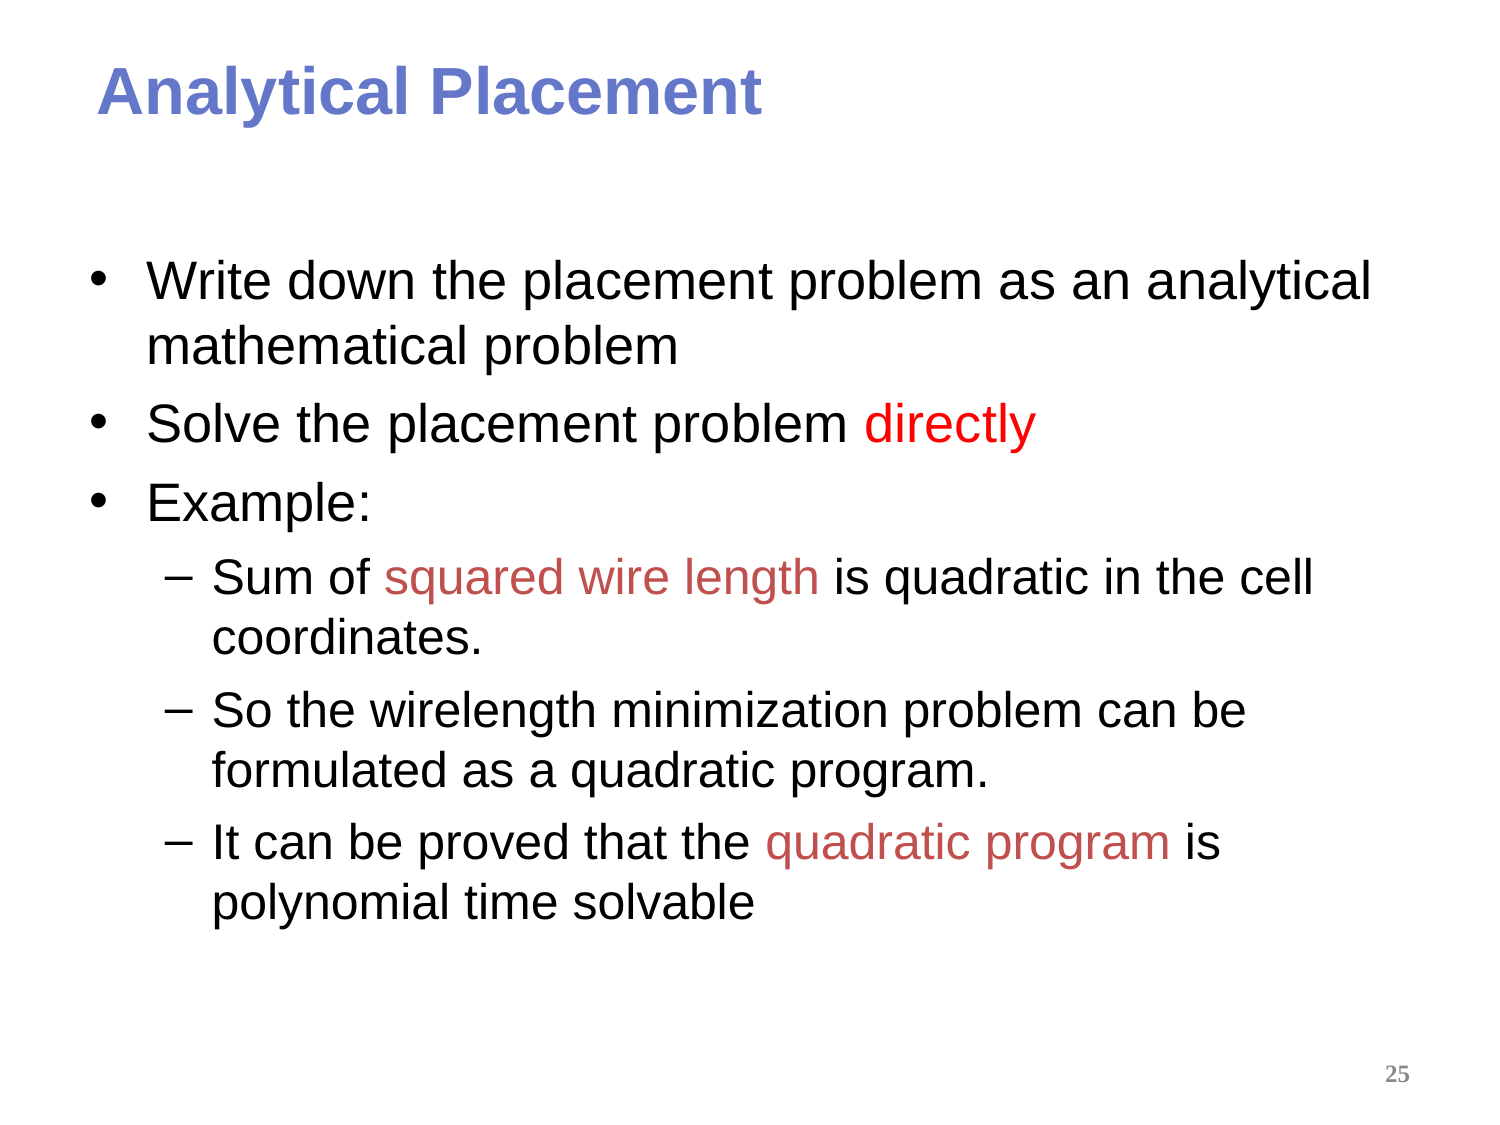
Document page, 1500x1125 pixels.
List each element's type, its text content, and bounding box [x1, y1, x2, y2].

text_box Analytical Placement [81, 37, 1425, 138]
text_box <number> [1074, 1042, 1426, 1103]
text_box Write down the placement problem as an analytical mathematical problem Solve the placement problem directly Example: Sum of squared wire length is quadratic in the cell coordinates. So the wirelength minimization problem can be formulated as a quadratic program. It can be proved that the quadratic program is polynomial time solvable [75, 237, 1426, 963]
